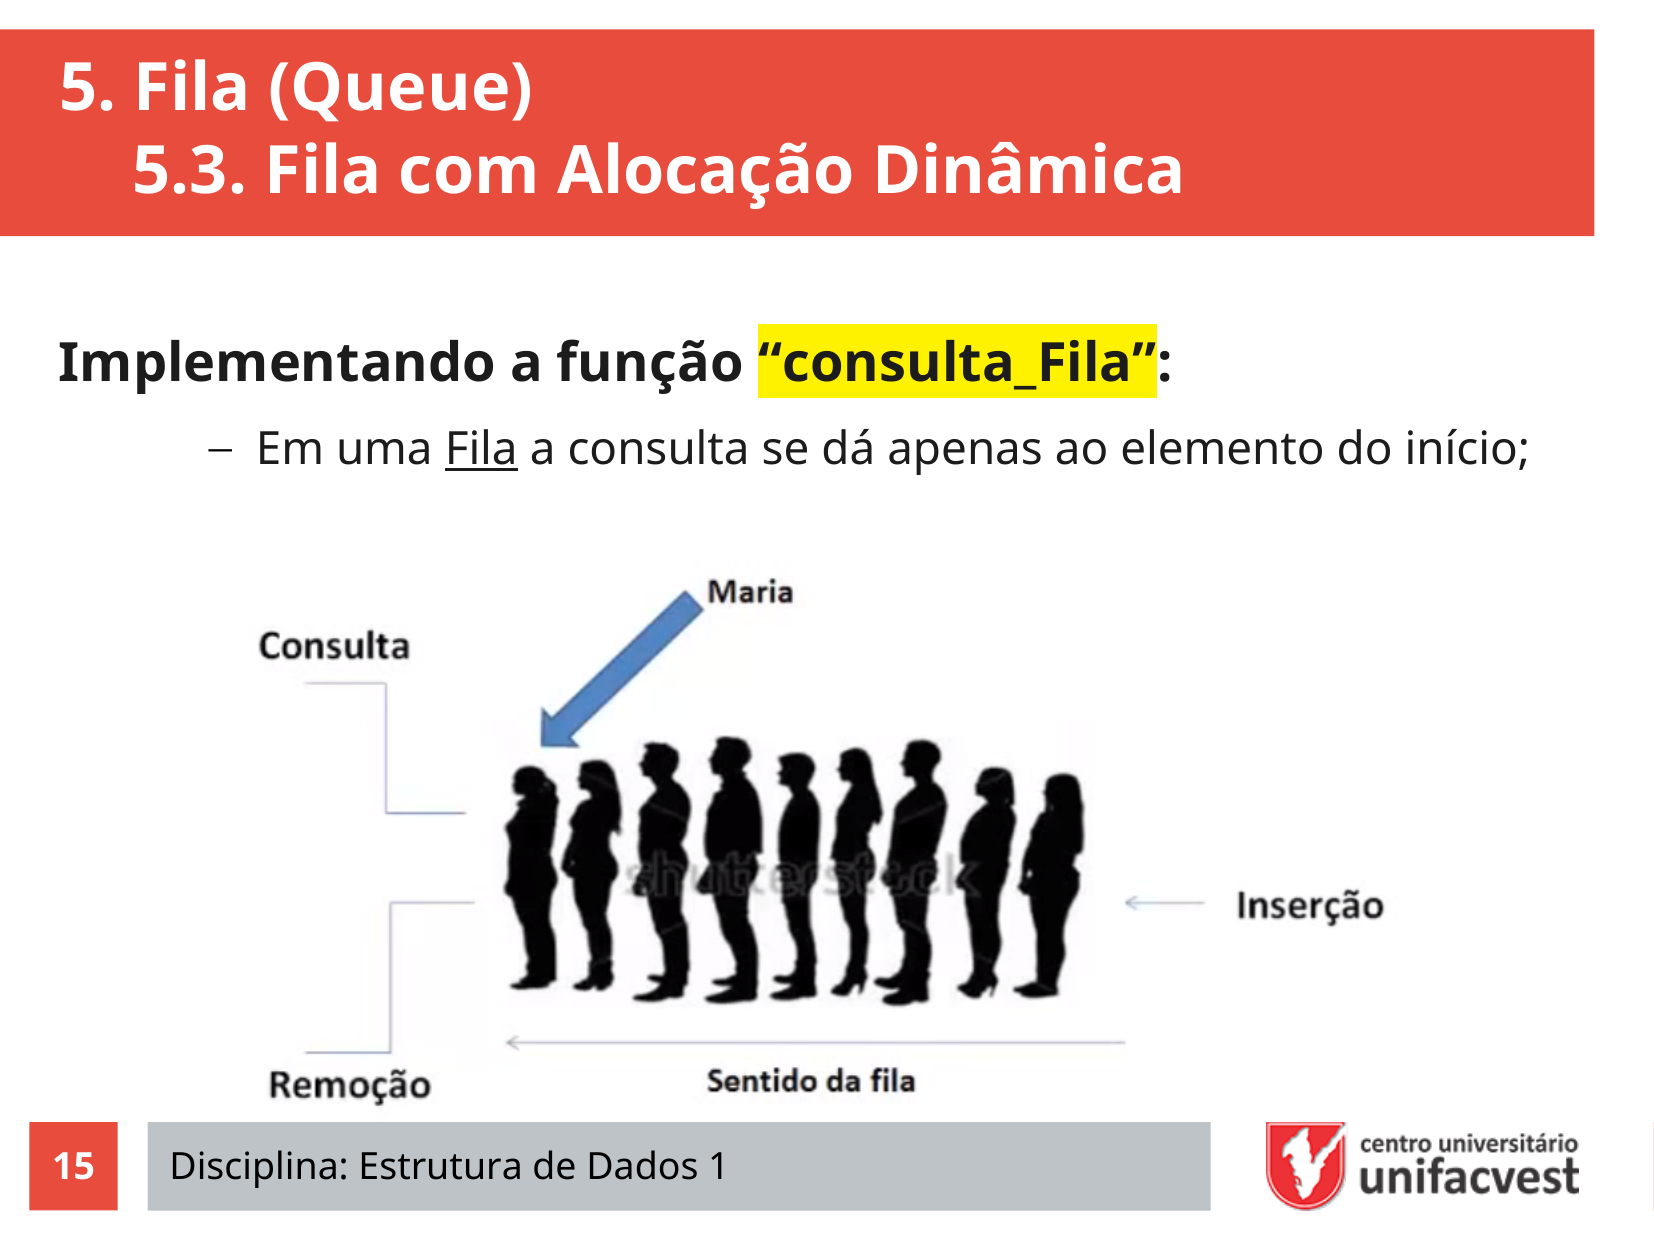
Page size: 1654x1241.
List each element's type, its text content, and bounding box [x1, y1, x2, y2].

text_box Disciplina: Estrutura de Dados 1 [154, 1132, 1205, 1196]
text_box [1238, 1120, 1654, 1212]
picture [236, 549, 1579, 1211]
list Implementando a função “consulta_Fila”: Em uma Fila a consulta se dá apenas ao elemento do início; [59, 324, 1566, 1093]
title 5. Fila (Queue) 5.3. Fila com Alocação Dinâmica [59, 59, 1595, 207]
